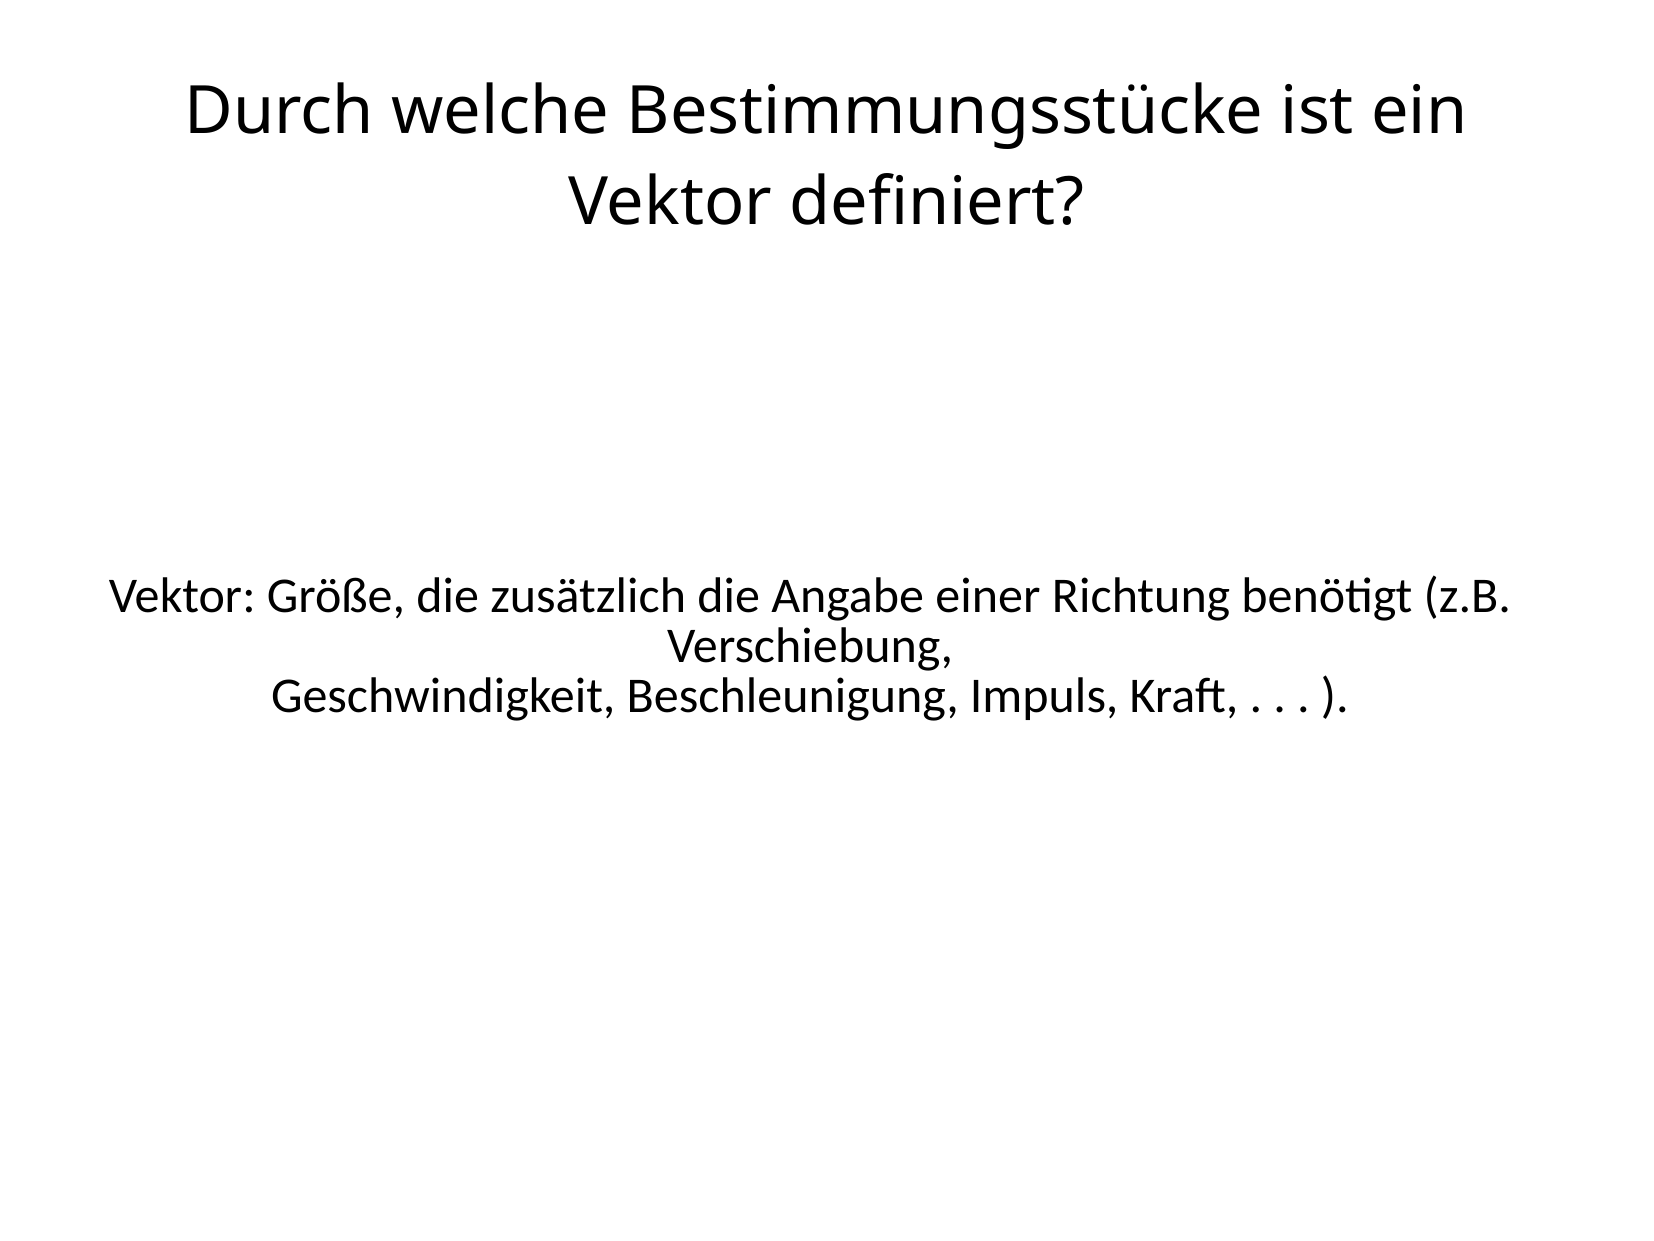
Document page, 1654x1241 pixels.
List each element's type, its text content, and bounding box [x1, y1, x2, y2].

subtitle Vektor: Größe, die zusätzlich die Angabe einer Richtung benötigt (z.B. Verschiebung, Geschwindigkeit, Beschleunigung, Impuls, Kraft, . . . ). [82, 290, 1538, 1010]
title Durch welche Bestimmungsstücke ist ein Vektor definiert? [82, 49, 1571, 257]
